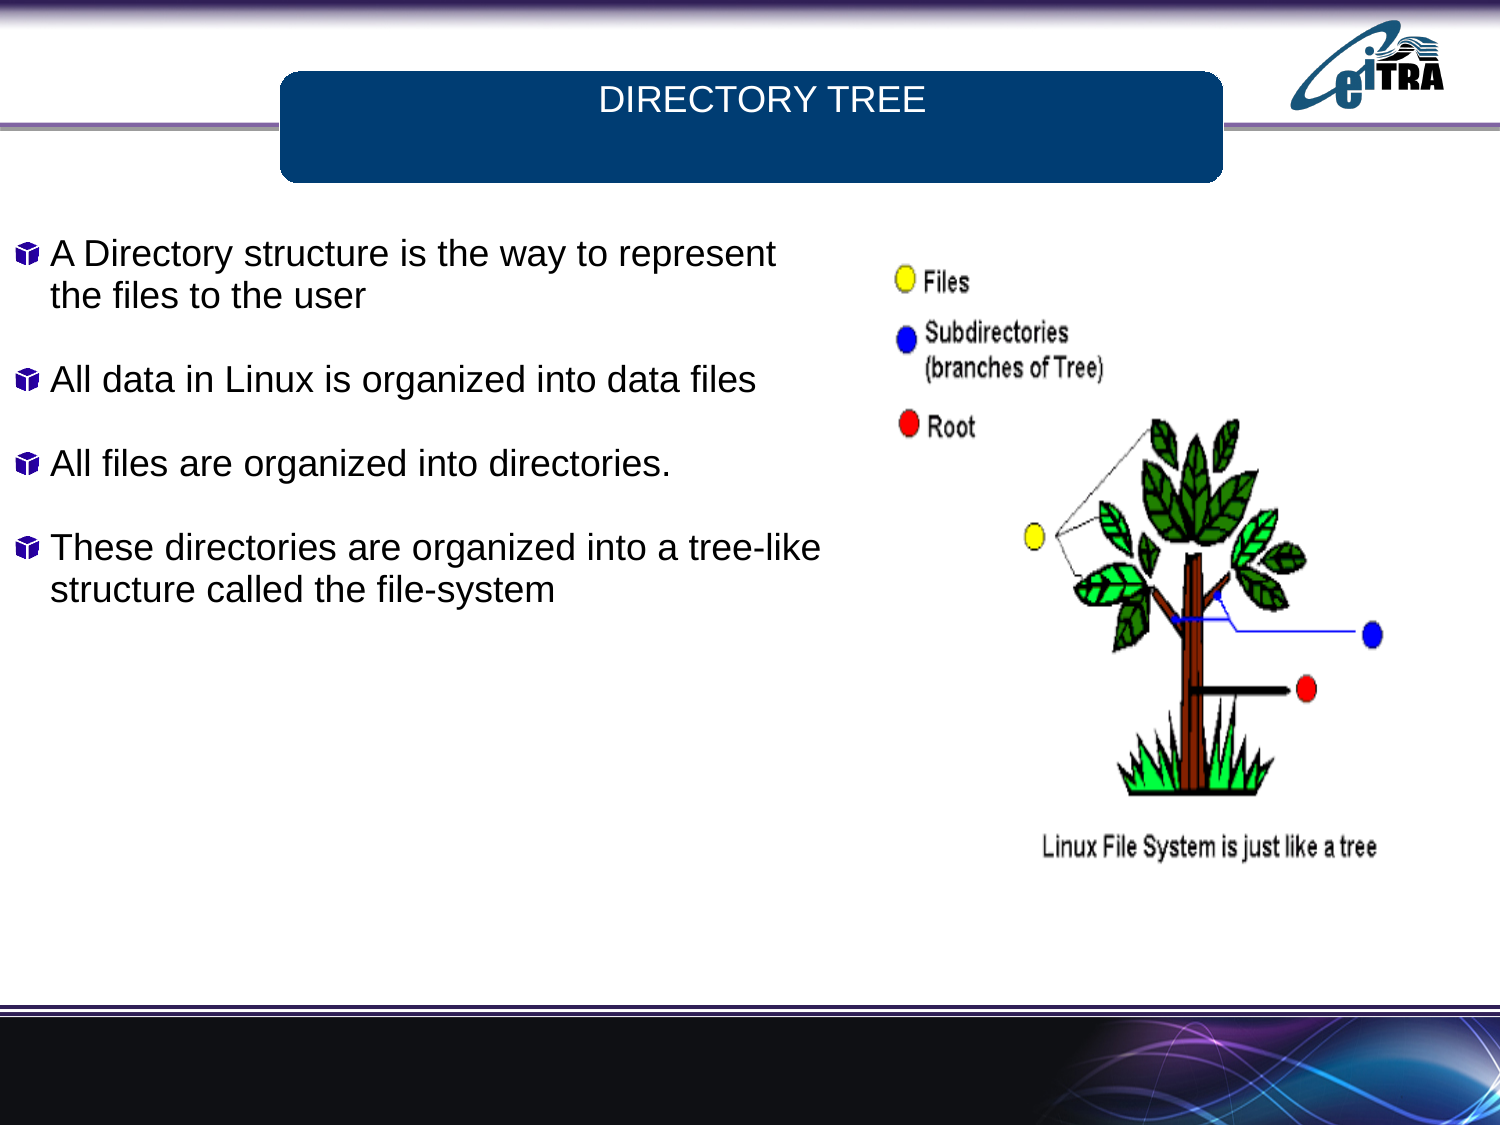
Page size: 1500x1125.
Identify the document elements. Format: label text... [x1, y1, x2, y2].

text_box A Directory structure is the way to represent the files to the user All data in Linux is organized into data files All files are organized into directories. These directories are organized into a tree-like structure called the file-system [0, 224, 841, 614]
picture [0, 1005, 1500, 1125]
picture [885, 254, 1486, 931]
picture [0, 0, 1500, 146]
text_box DIRECTORY TREE [279, 70, 1224, 184]
